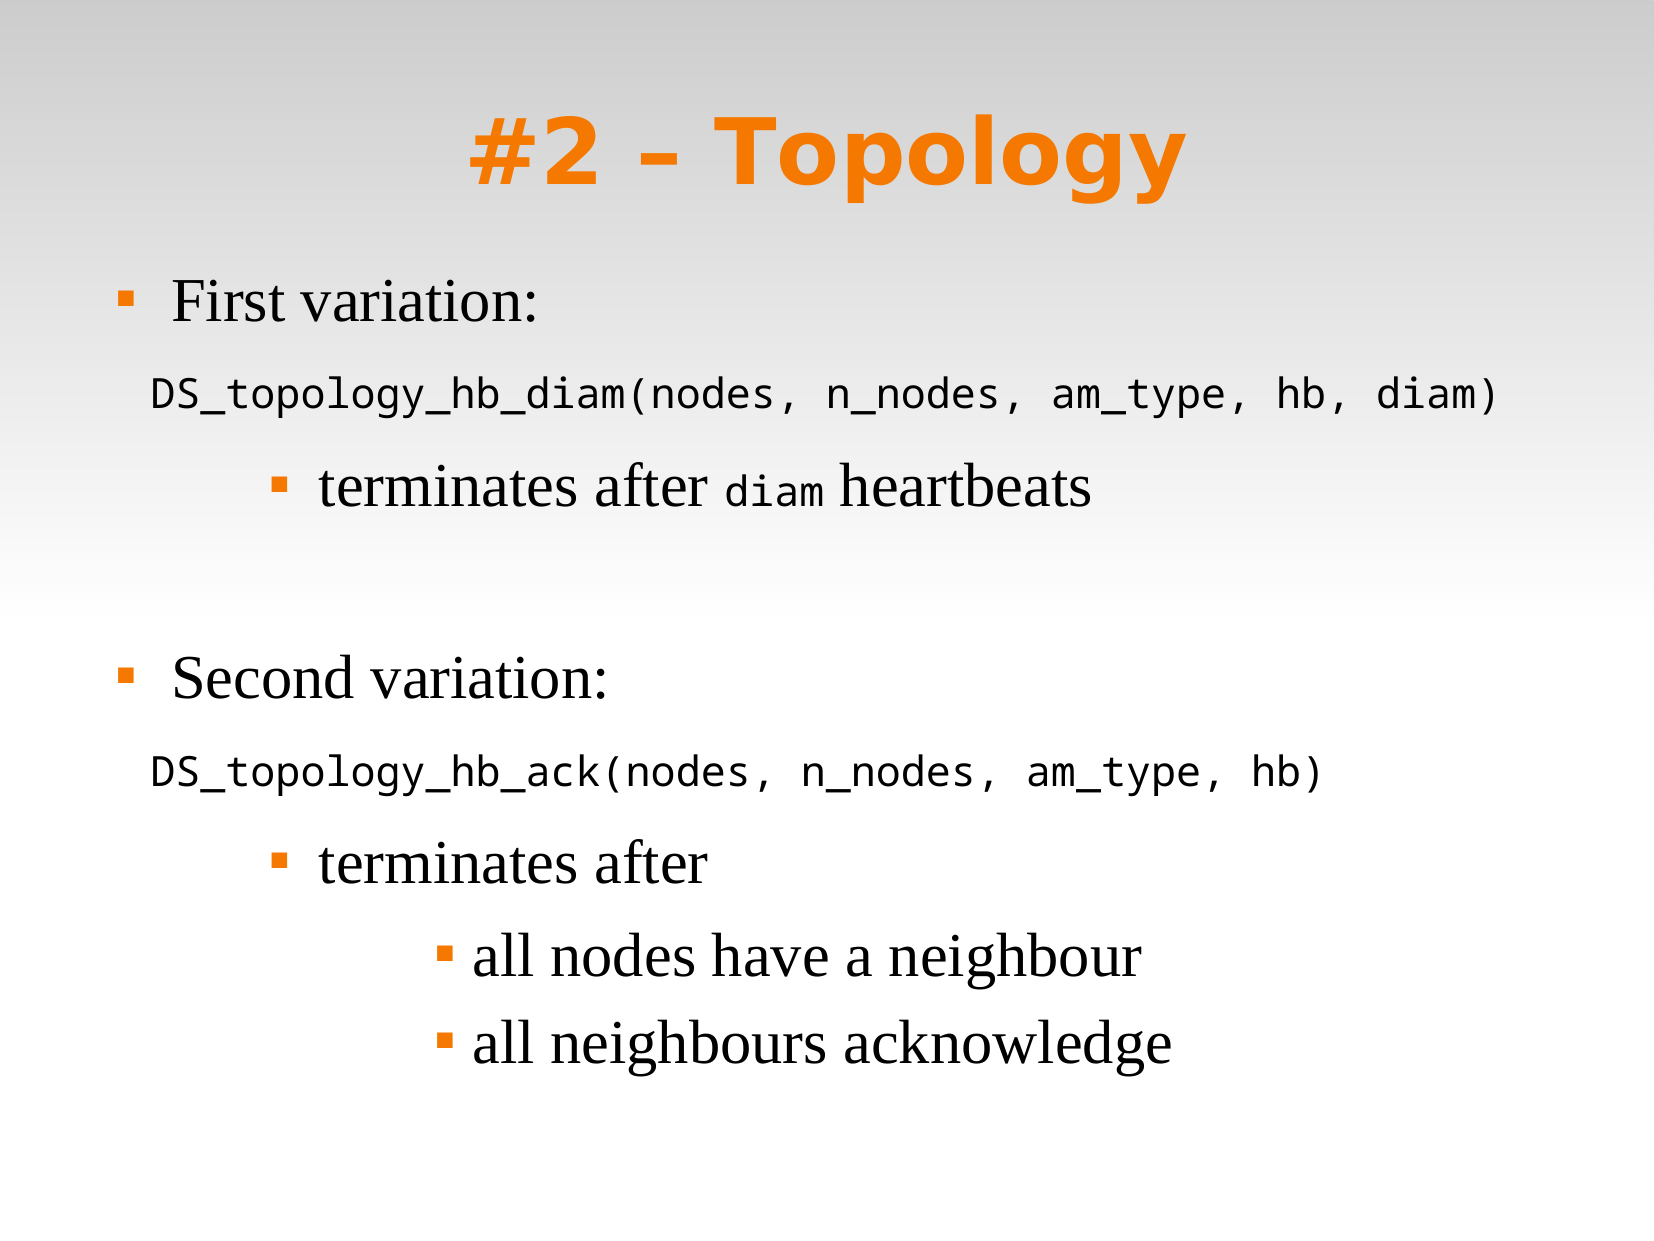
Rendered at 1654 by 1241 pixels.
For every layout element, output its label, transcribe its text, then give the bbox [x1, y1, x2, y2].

title #2 – Topology [82, 49, 1571, 231]
list First variation: DS_topology_hb_diam(nodes, n_nodes, am_type, hb, diam) terminates after diam heartbeats Second variation: DS_topology_hb_ack(nodes, n_nodes, am_type, hb) terminates after all nodes have a neighbour all neighbours acknowledge [82, 231, 1571, 1105]
